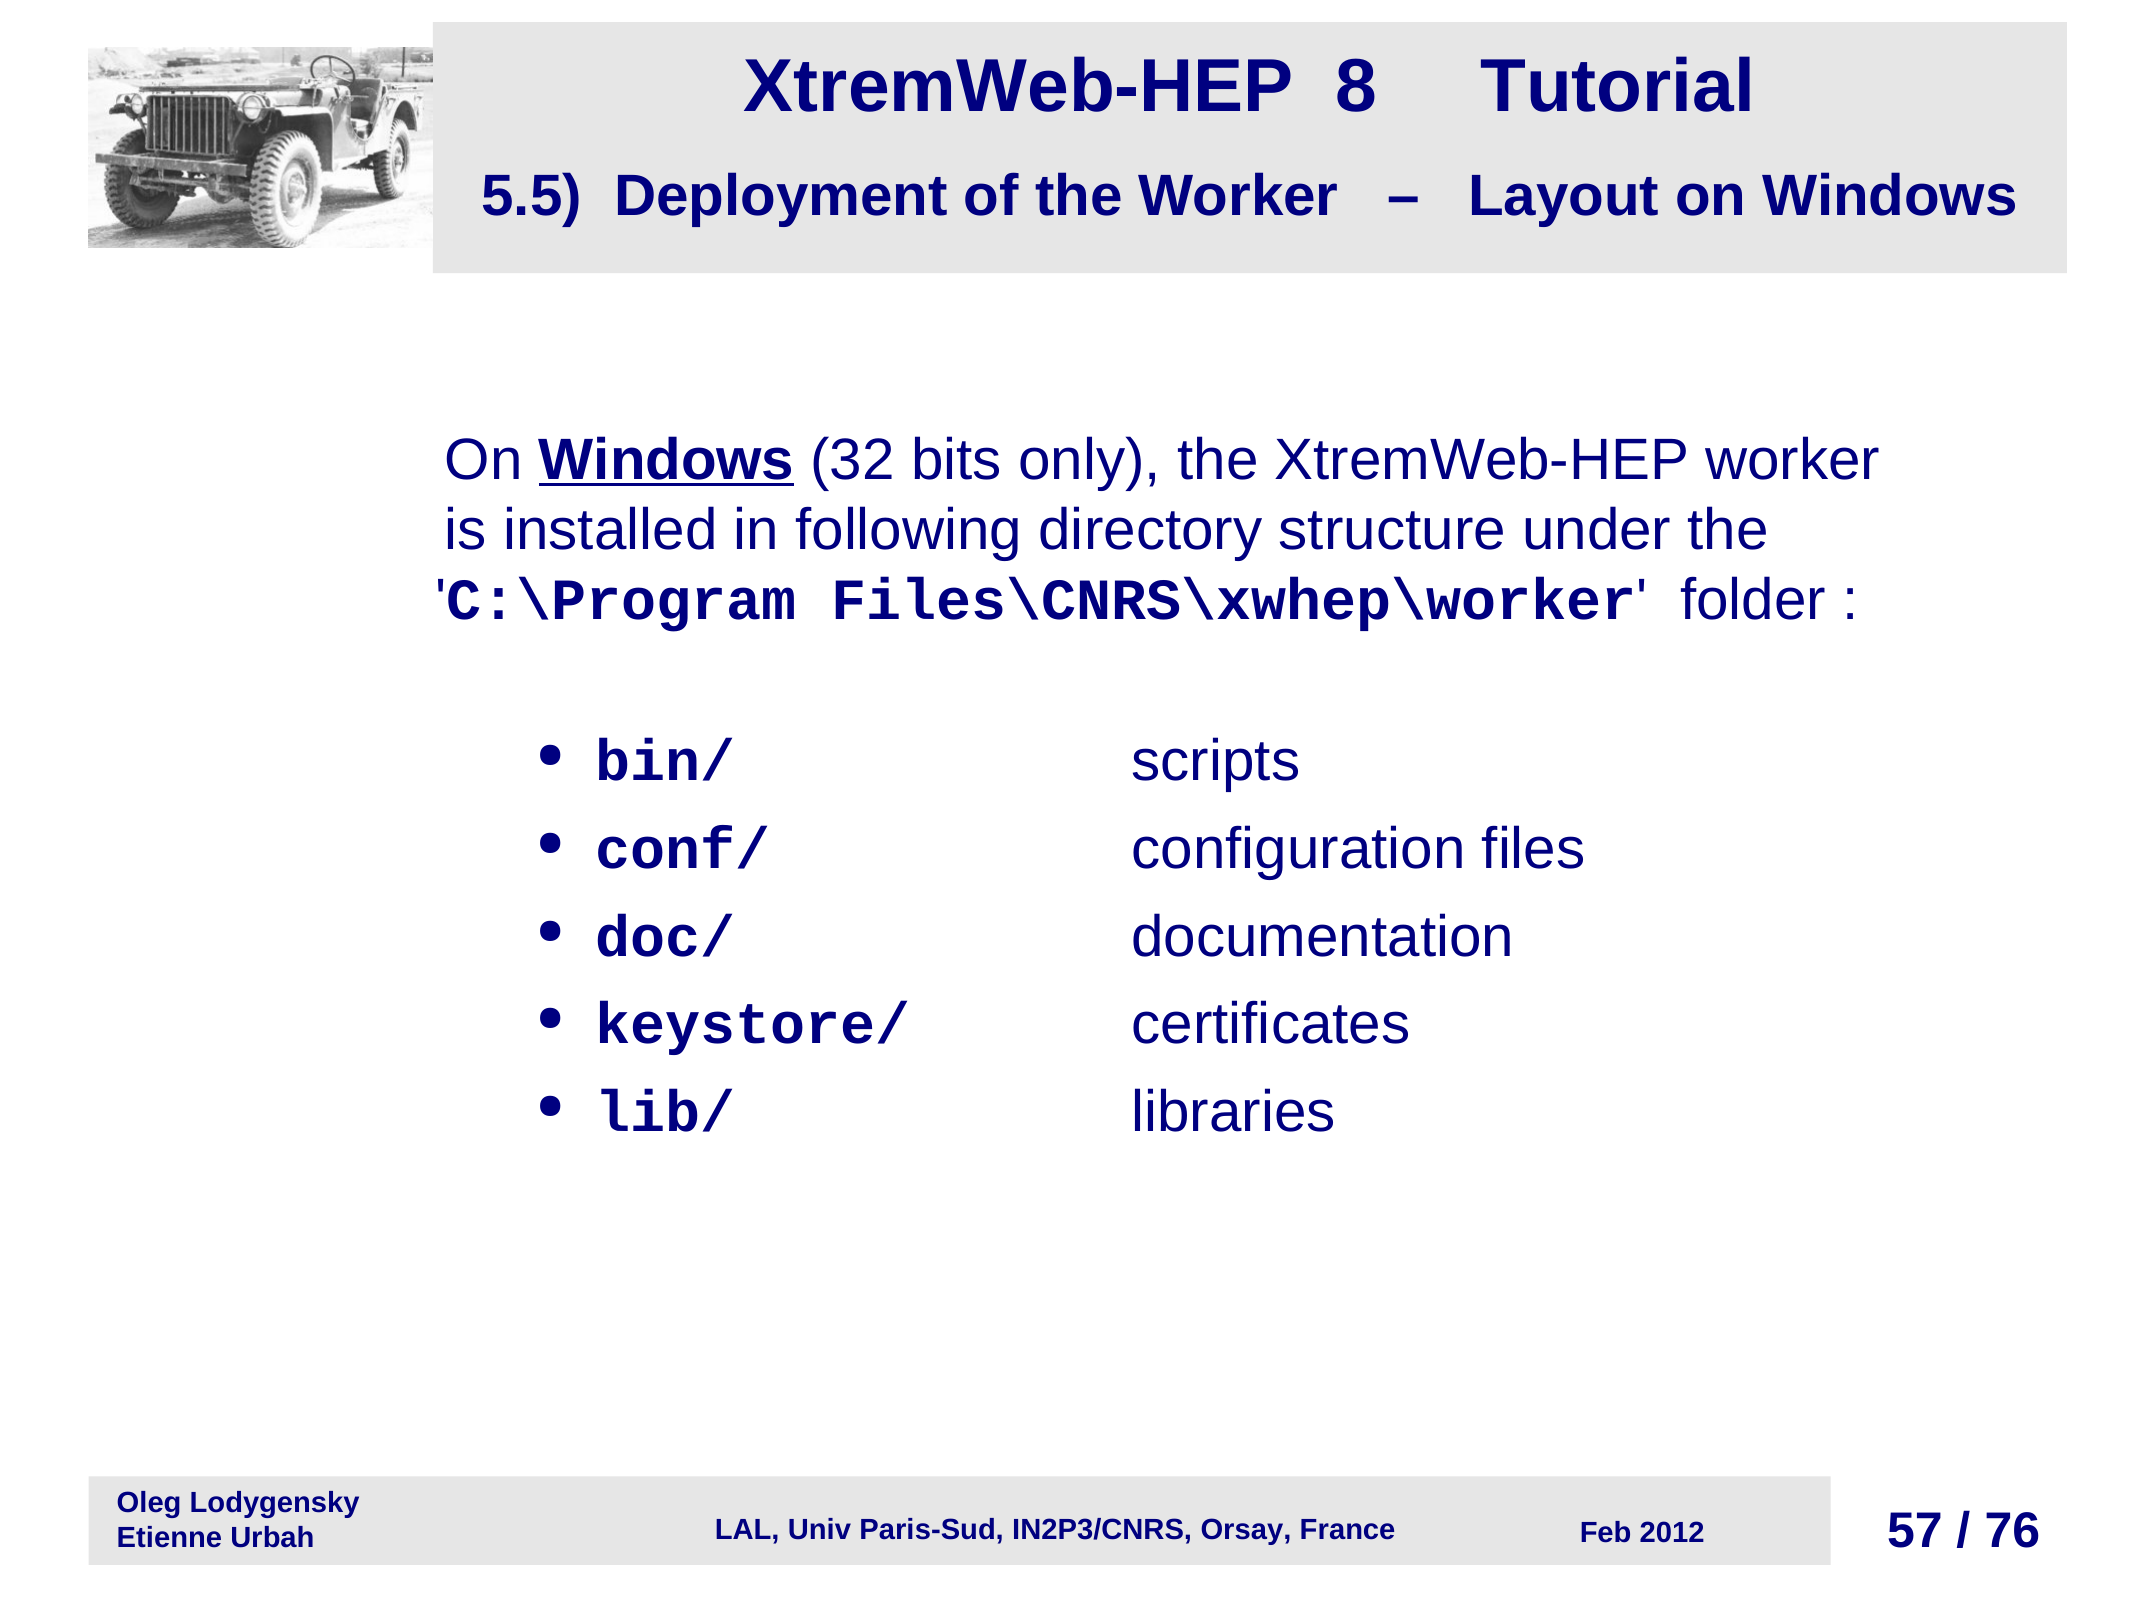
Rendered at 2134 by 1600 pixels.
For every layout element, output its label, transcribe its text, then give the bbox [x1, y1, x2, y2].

title 5.5) Deployment of the Worker – Layout on Windows [442, 118, 2067, 266]
text_box scripts configuration files documentation certificates libraries [1122, 650, 1876, 1095]
text_box bin/ conf/ doc/ keystore/ lib/ [526, 650, 920, 1144]
text_box On Windows (32 bits only), the XtremWeb-HEP worker is installed in following directory structure under the 'C:\Program Files\CNRS\xwhep\worker' folder : [435, 420, 1905, 650]
picture [88, 47, 433, 248]
